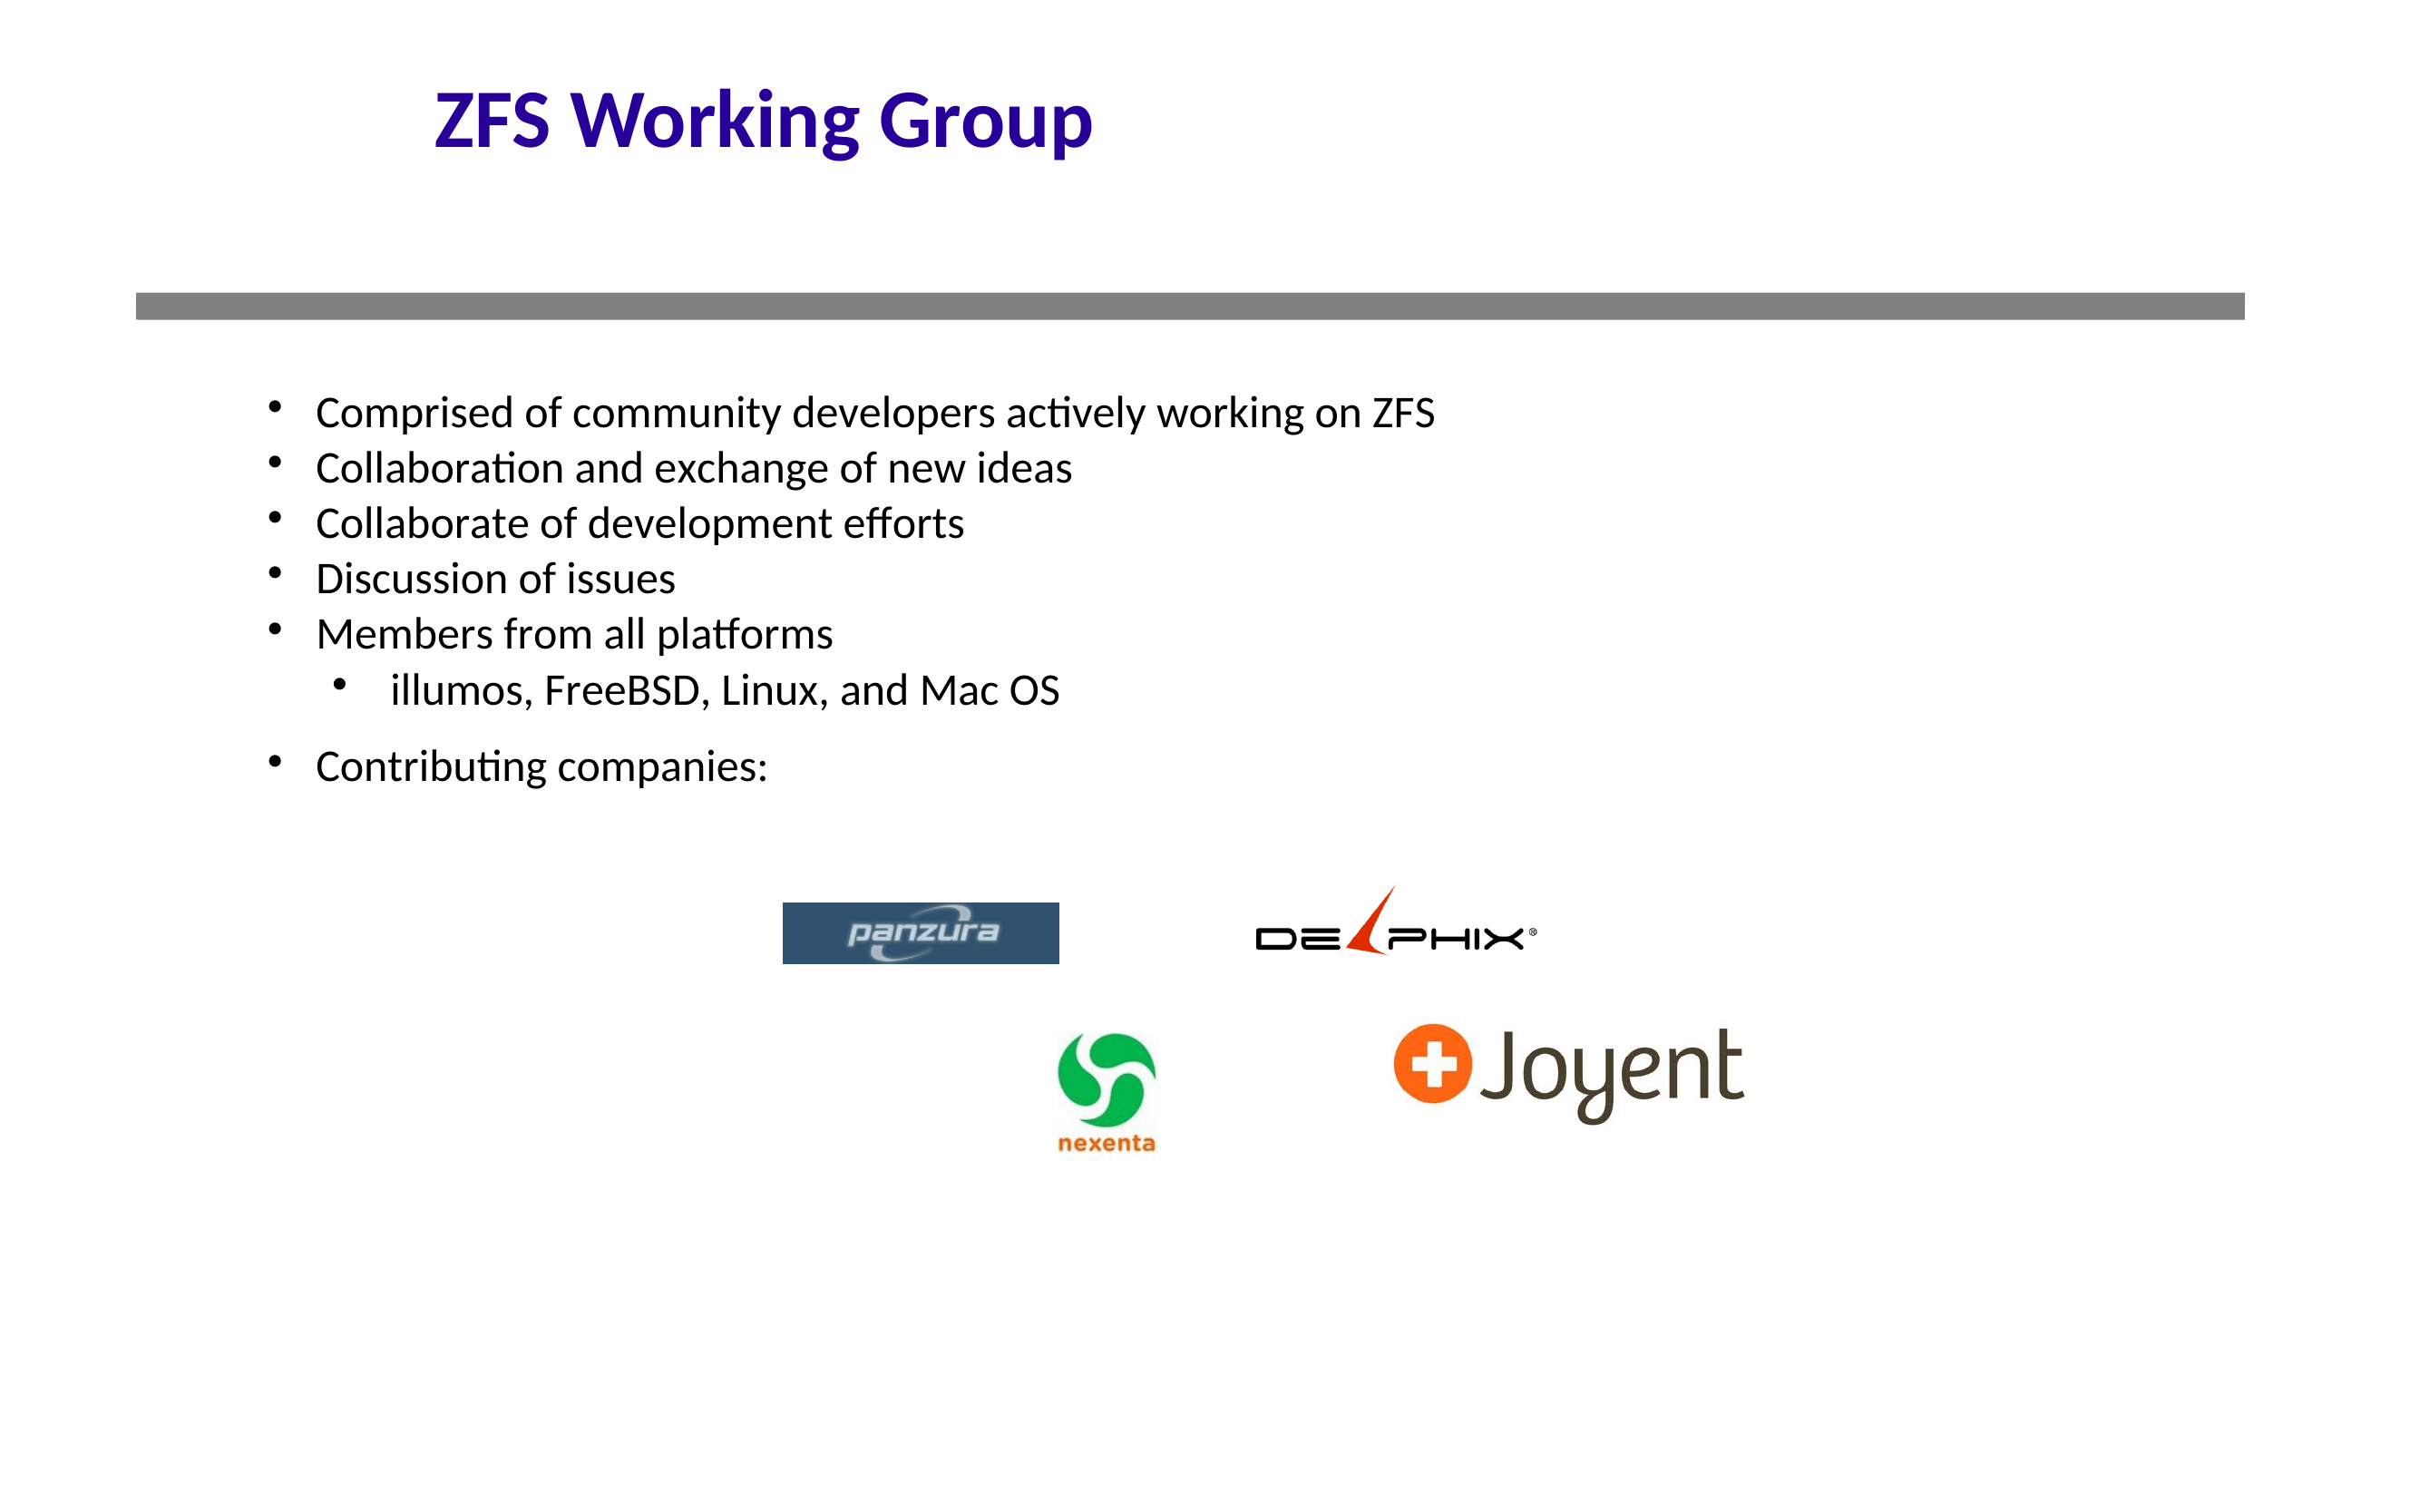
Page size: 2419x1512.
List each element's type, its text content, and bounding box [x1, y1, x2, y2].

picture [783, 902, 1059, 964]
picture [1057, 1032, 1158, 1153]
title ZFS Working Group [238, 41, 1292, 211]
text_box Comprised of community developers actively working on ZFS Collaboration and exchange of new ideas Collaborate of development efforts Discussion of issues Members from all platforms illumos, FreeBSD, Linux, and Mac OS Contributing companies: [238, 374, 1974, 912]
picture [1392, 1022, 1770, 1126]
picture [1256, 883, 1537, 955]
